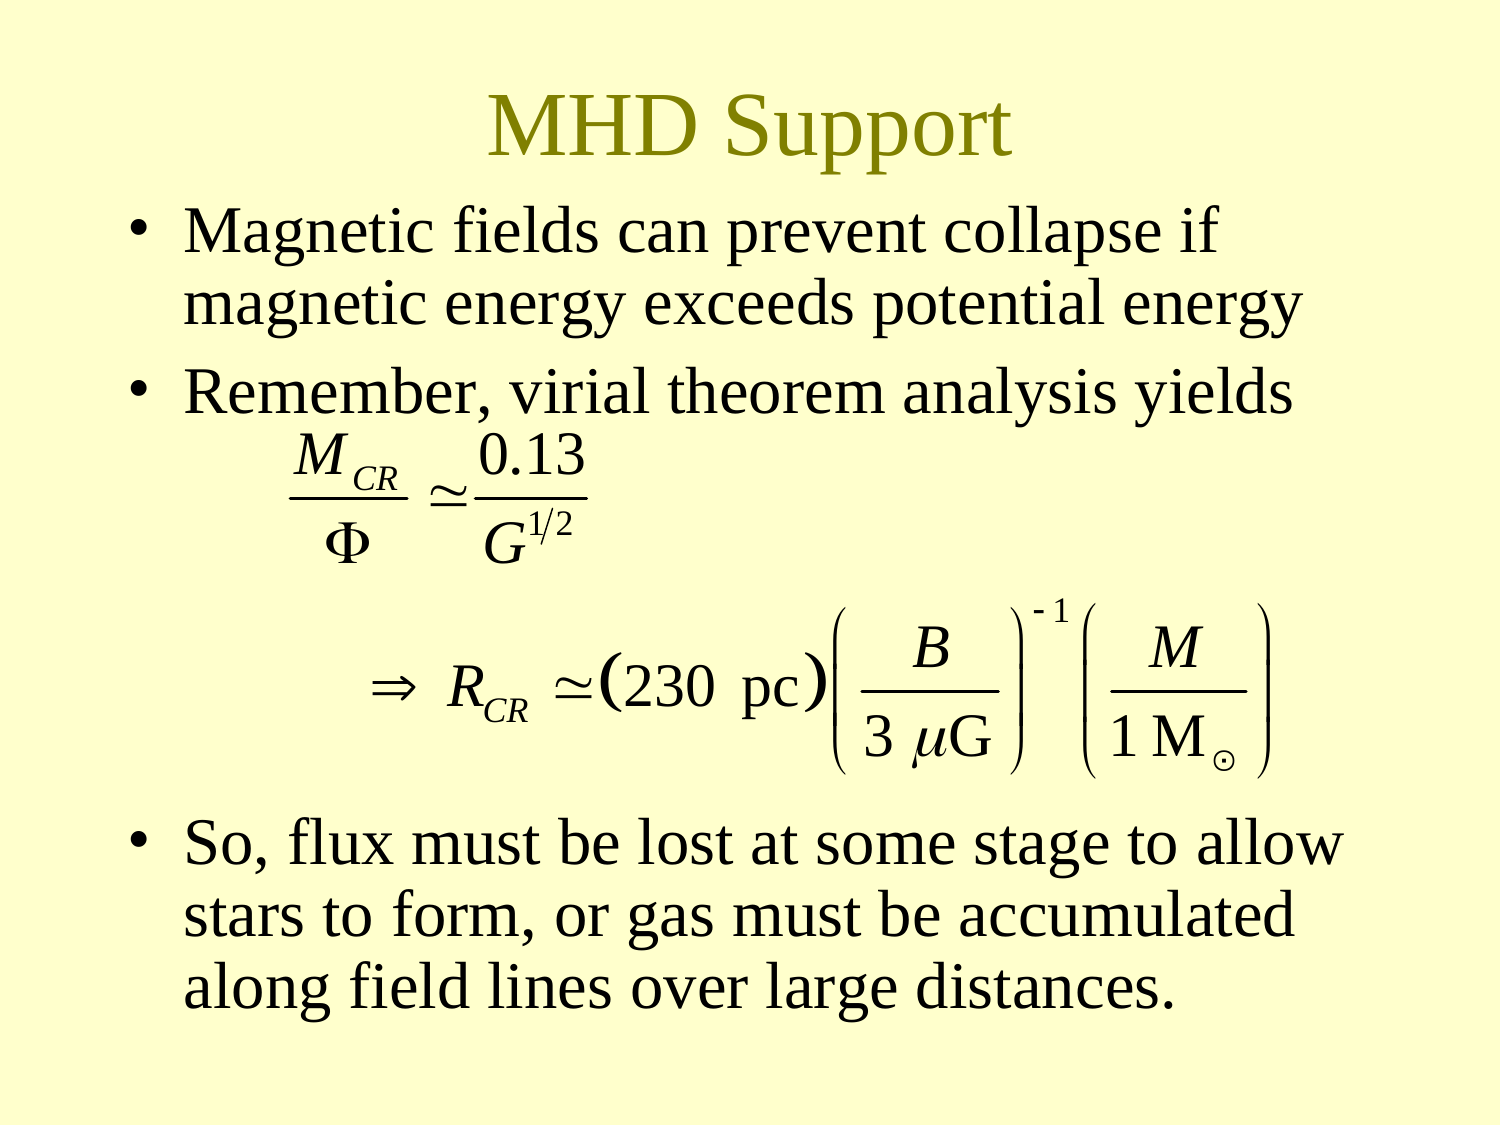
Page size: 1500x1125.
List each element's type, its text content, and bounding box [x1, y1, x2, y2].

title MHD Support [112, 24, 1388, 187]
chart [279, 412, 1292, 795]
list Magnetic fields can prevent collapse if magnetic energy exceeds potential energy Remember, virial theorem analysis yields So, flux must be lost at some stage to allow stars to form, or gas must be accumulated along field lines over large distances. [112, 187, 1388, 1088]
